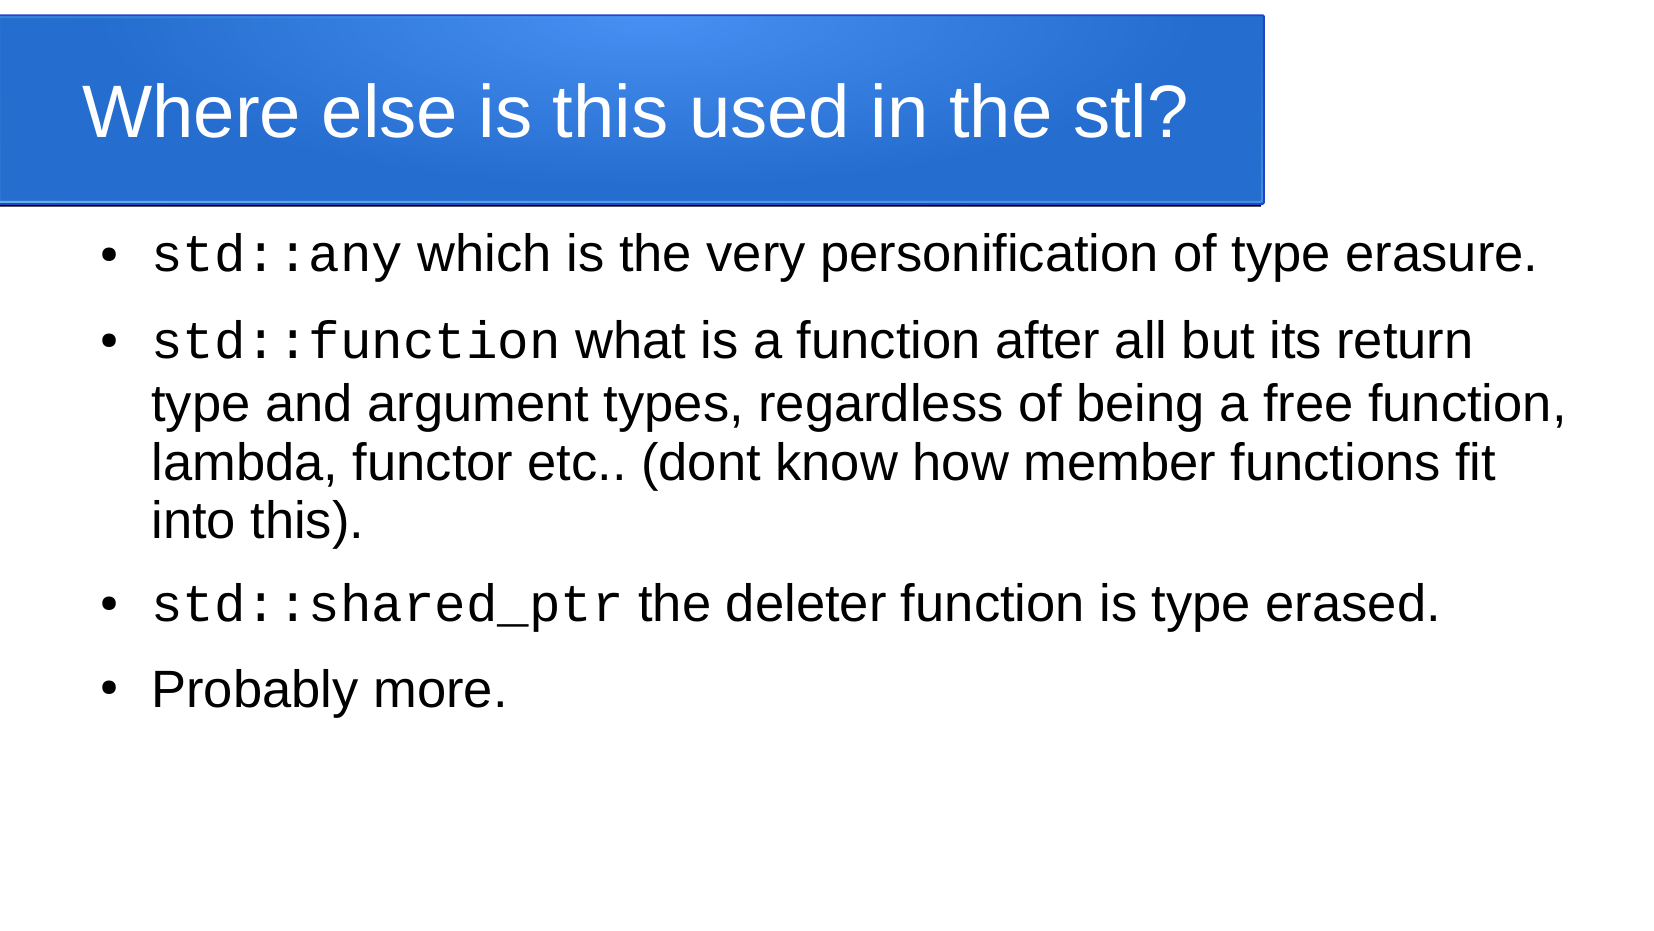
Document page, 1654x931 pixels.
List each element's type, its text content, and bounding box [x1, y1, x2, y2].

title Where else is this used in the stl? [82, 35, 1235, 189]
list std::any which is the very personification of type erasure. std::function what is a function after all but its return type and argument types, regardless of being a free function, lambda, functor etc.. (dont know how member functions fit into this). std::shared_ptr the deleter function is type erased. Probably more. [82, 224, 1571, 764]
